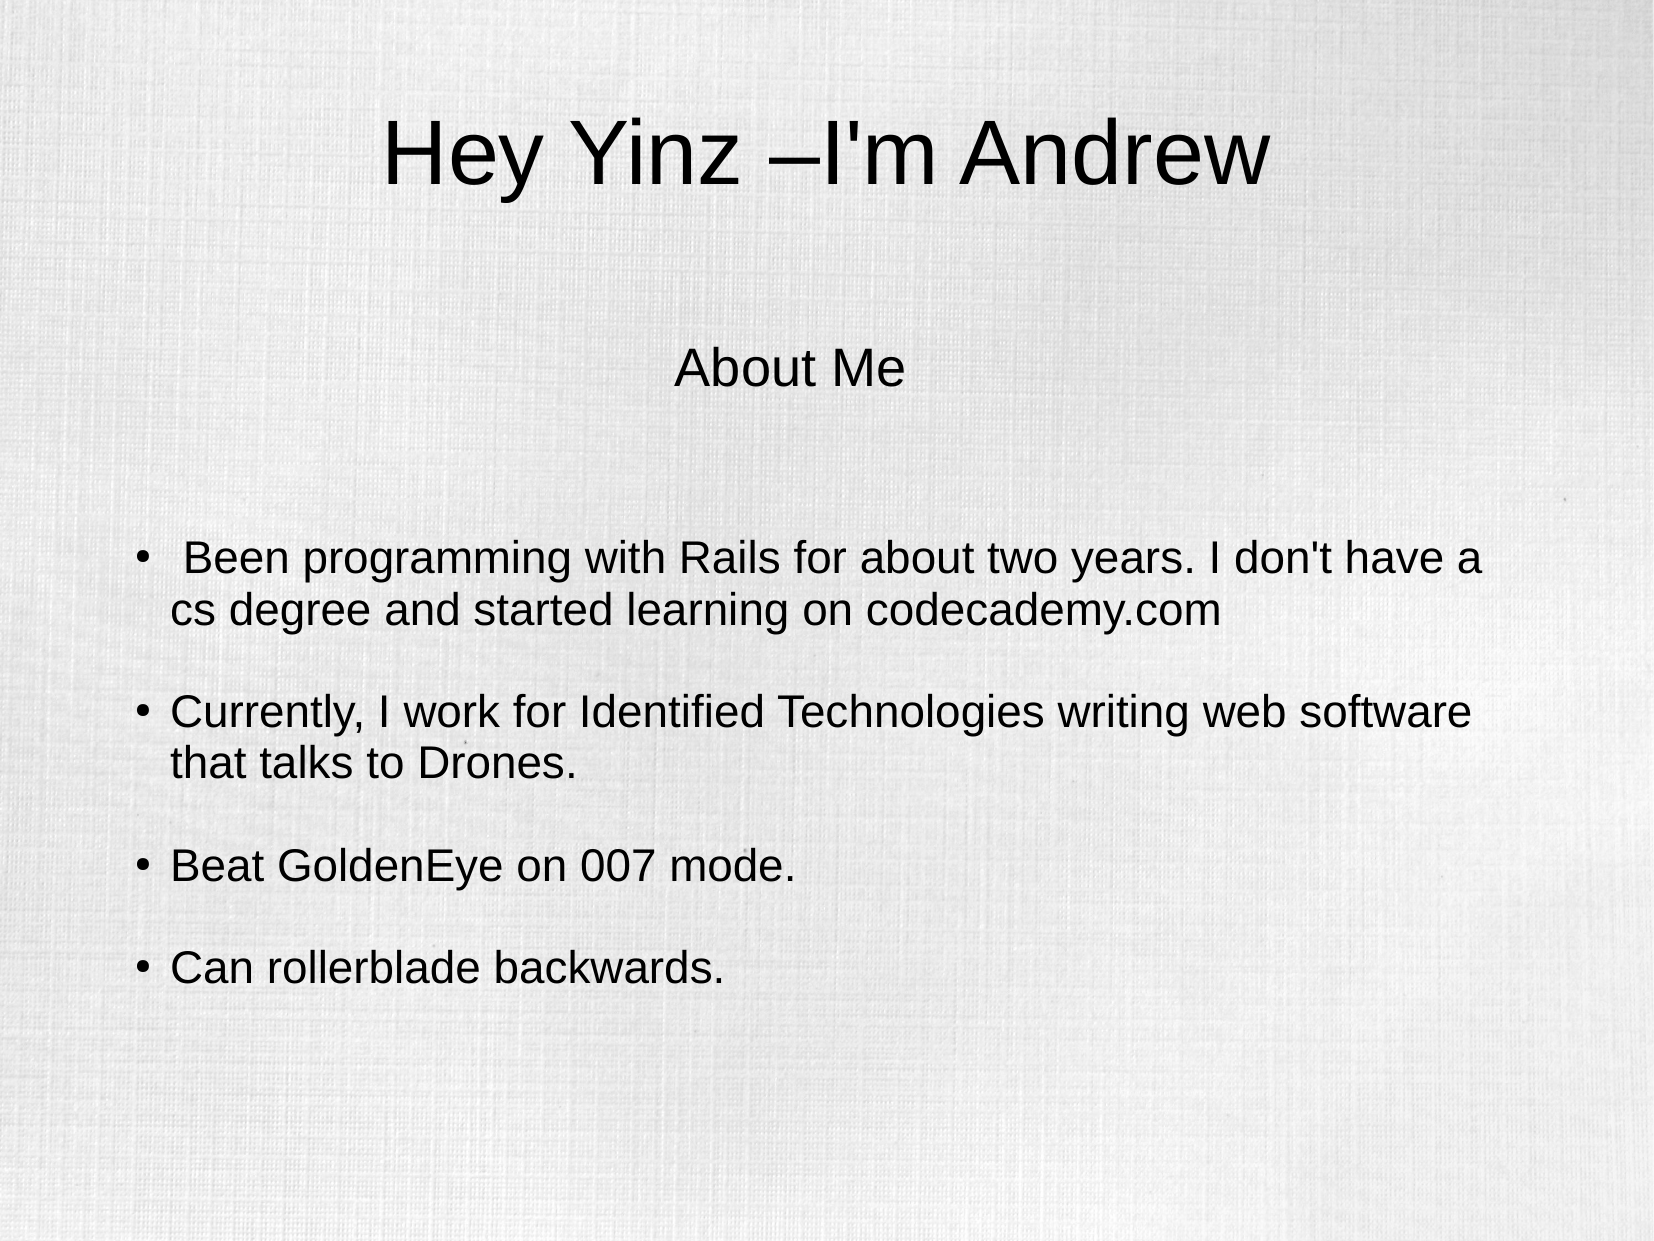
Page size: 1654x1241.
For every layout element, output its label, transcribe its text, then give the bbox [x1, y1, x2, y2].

picture [0, 0, 1654, 1241]
title Hey Yinz –I'm Andrew [82, 49, 1571, 257]
text_box Been programming with Rails for about two years. I don't have a cs degree and started learning on codecademy.com Currently, I work for Identified Technologies writing web software that talks to Drones. Beat GoldenEye on 007 mode. Can rollerblade backwards. [120, 525, 1531, 1002]
list [82, 290, 1538, 1010]
text_box About Me [240, 329, 1456, 406]
